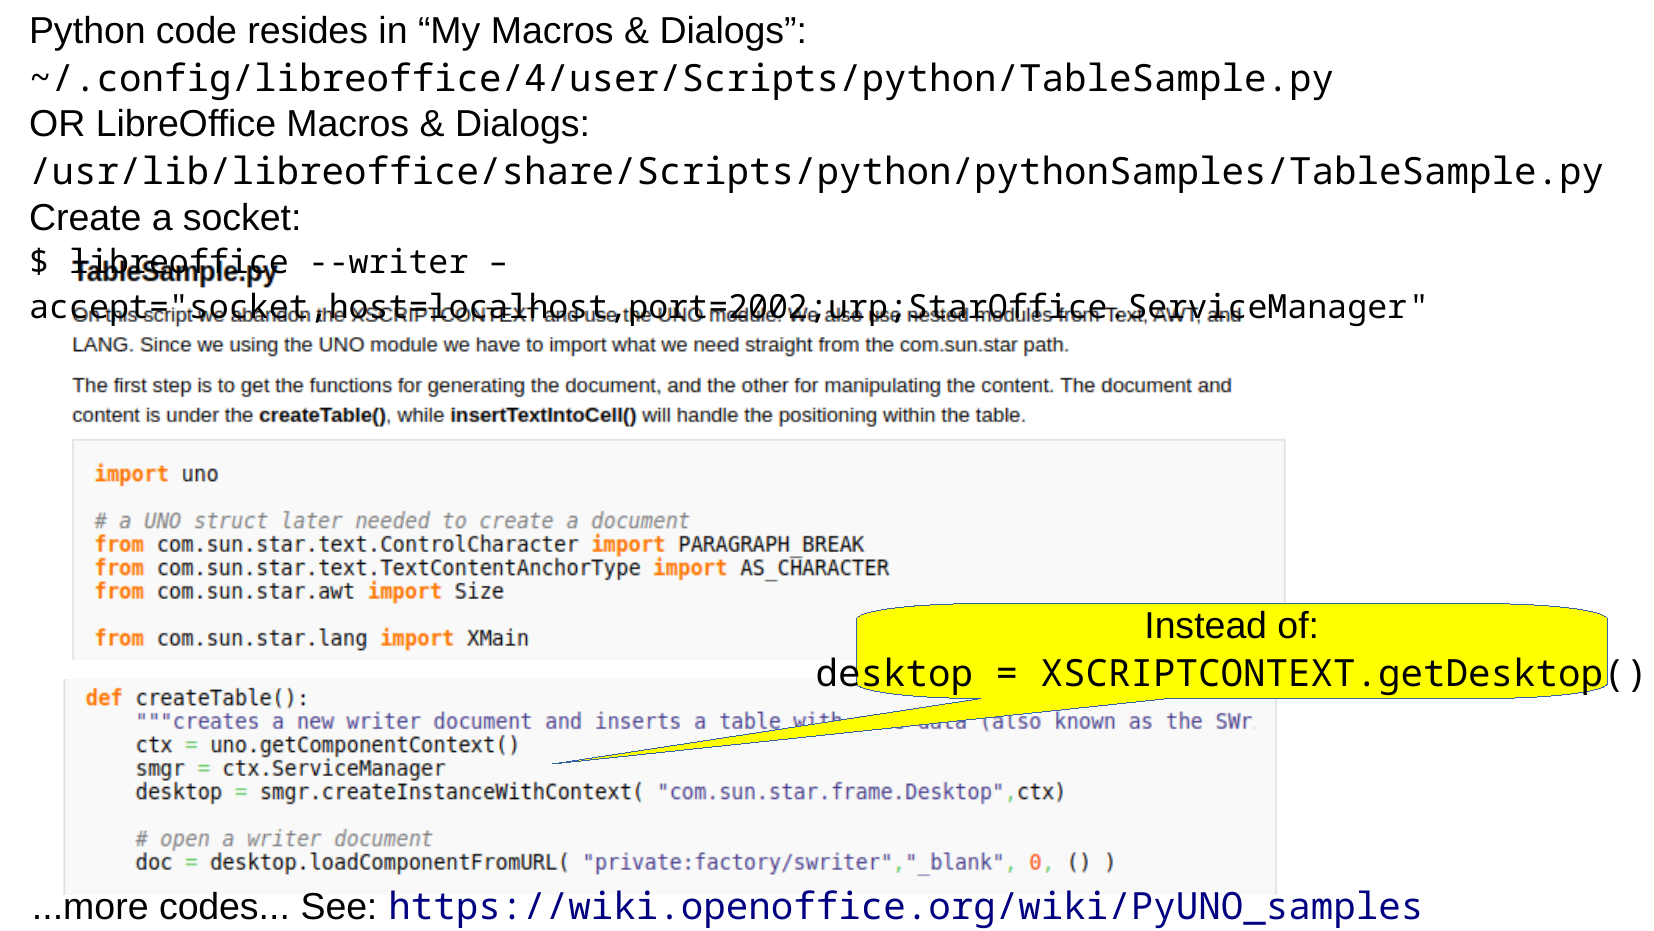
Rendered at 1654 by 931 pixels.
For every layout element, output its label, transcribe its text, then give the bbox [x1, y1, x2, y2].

picture [60, 250, 1300, 660]
picture [115, 257, 124, 271]
picture [844, 679, 856, 684]
picture [821, 679, 831, 684]
picture [1292, 309, 1300, 316]
text_box Instead of: desktop = XSCRIPTCONTEXT.getDesktop() [552, 603, 1608, 764]
picture [56, 679, 1288, 879]
text_box Python code resides in “My Macros & Dialogs”: ~/.config/libreoffice/4/user/Scripts/python/TableSample.py OR LibreOffice Macros & Dialogs: /usr/lib/libreoffice/share/Scripts/python/pythonSamples/TableSample.py Create a socket: $ libreoffice --writer –accept="socket,host=localhost,port=2002;urp;StarOffice.ServiceManager" [29, 9, 1630, 245]
text_box ...more codes... See: https://wiki.openoffice.org/wiki/PyUNO_samples [31, 879, 1632, 931]
